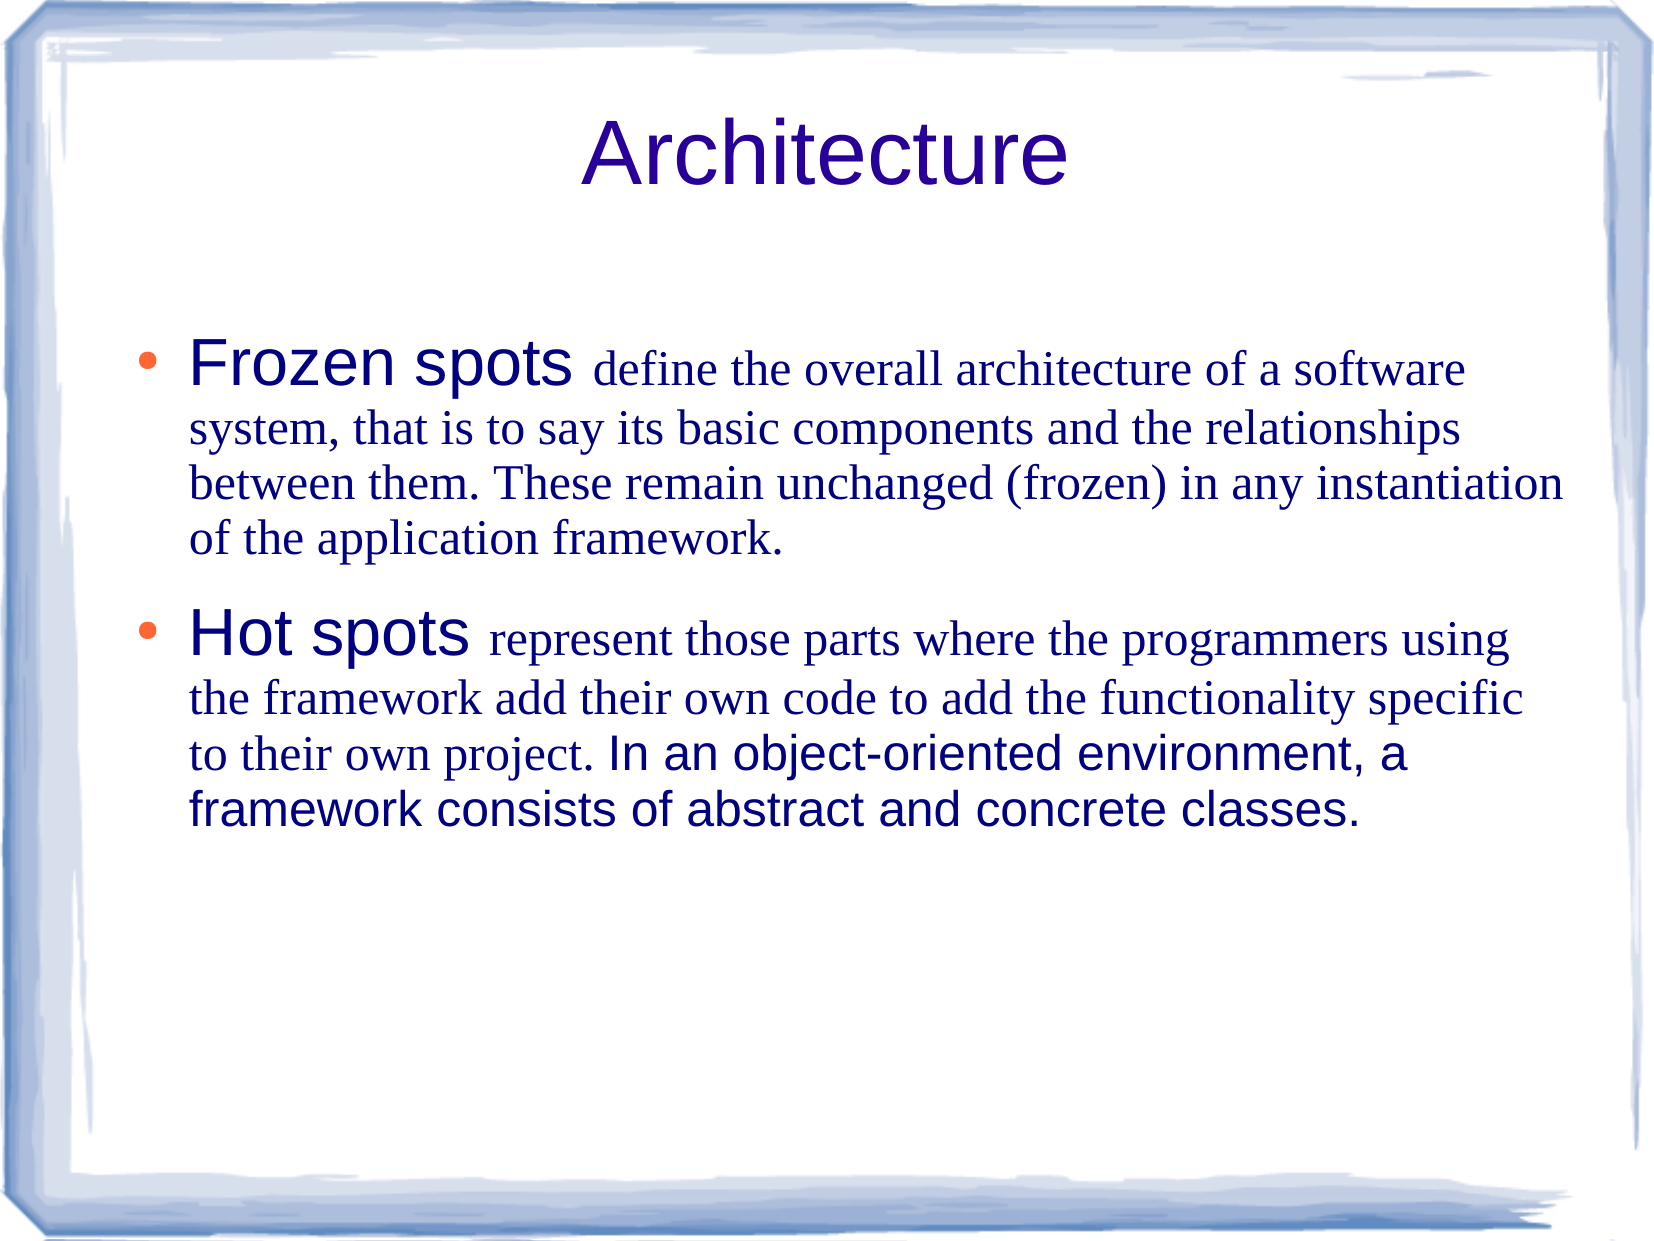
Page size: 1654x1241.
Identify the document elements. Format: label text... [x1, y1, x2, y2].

list Frozen spots define the overall architecture of a software system, that is to say its basic components and the relationships between them. These remain unchanged (frozen) in any instantiation of the application framework. Hot spots represent those parts where the programmers using the framework add their own code to add the functionality specific to their own project. In an object-oriented environment, a framework consists of abstract and concrete classes. [118, 324, 1571, 1004]
title Architecture [82, 49, 1571, 257]
picture [0, 0, 1654, 1241]
